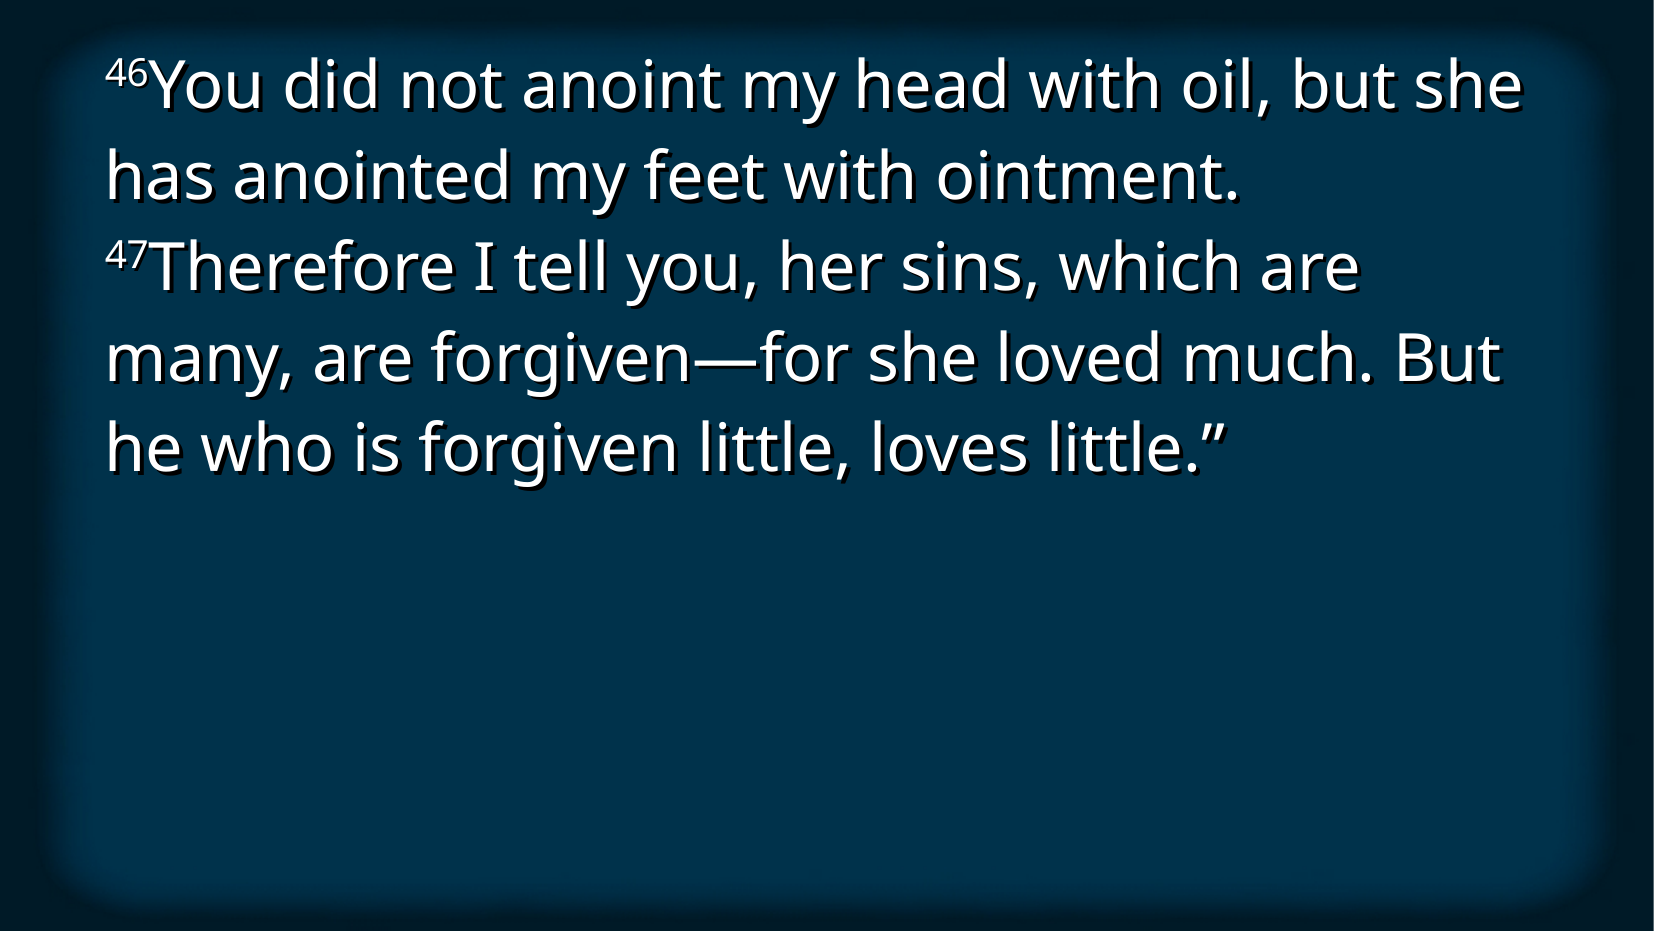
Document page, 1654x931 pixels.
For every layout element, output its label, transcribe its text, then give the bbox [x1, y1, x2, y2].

text_box 46You did not anoint my head with oil, but she has anointed my feet with ointment. 47Therefore I tell you, her sins, which are many, are forgiven—for she loved much. But he who is forgiven little, loves little.” [90, 30, 1561, 489]
picture [0, 0, 1654, 931]
